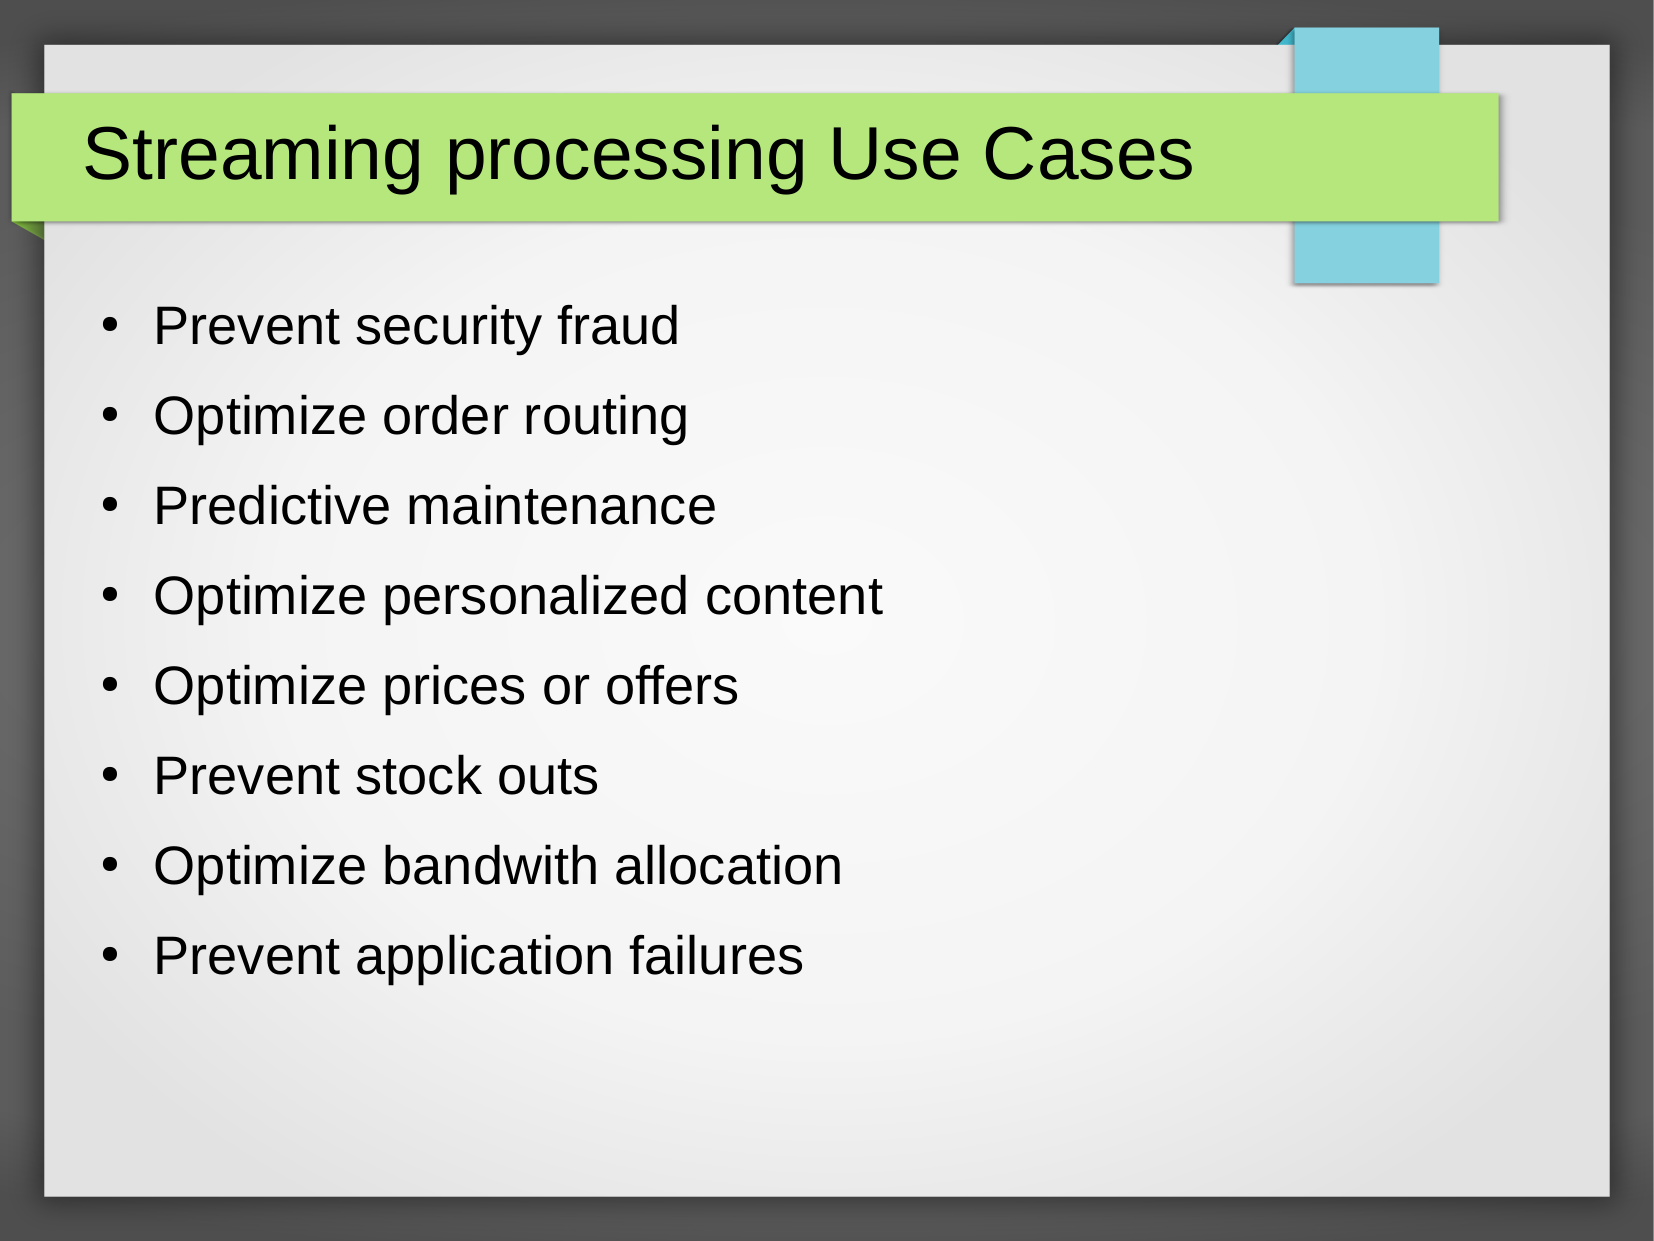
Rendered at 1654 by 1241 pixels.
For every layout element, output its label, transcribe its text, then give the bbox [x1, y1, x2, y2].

title Streaming processing Use Cases [82, 94, 1264, 213]
picture [0, 0, 1654, 1241]
list Prevent security fraud Optimize order routing Predictive maintenance Optimize personalized content Optimize prices or offers Prevent stock outs Optimize bandwith allocation Prevent application failures [82, 295, 1571, 1015]
